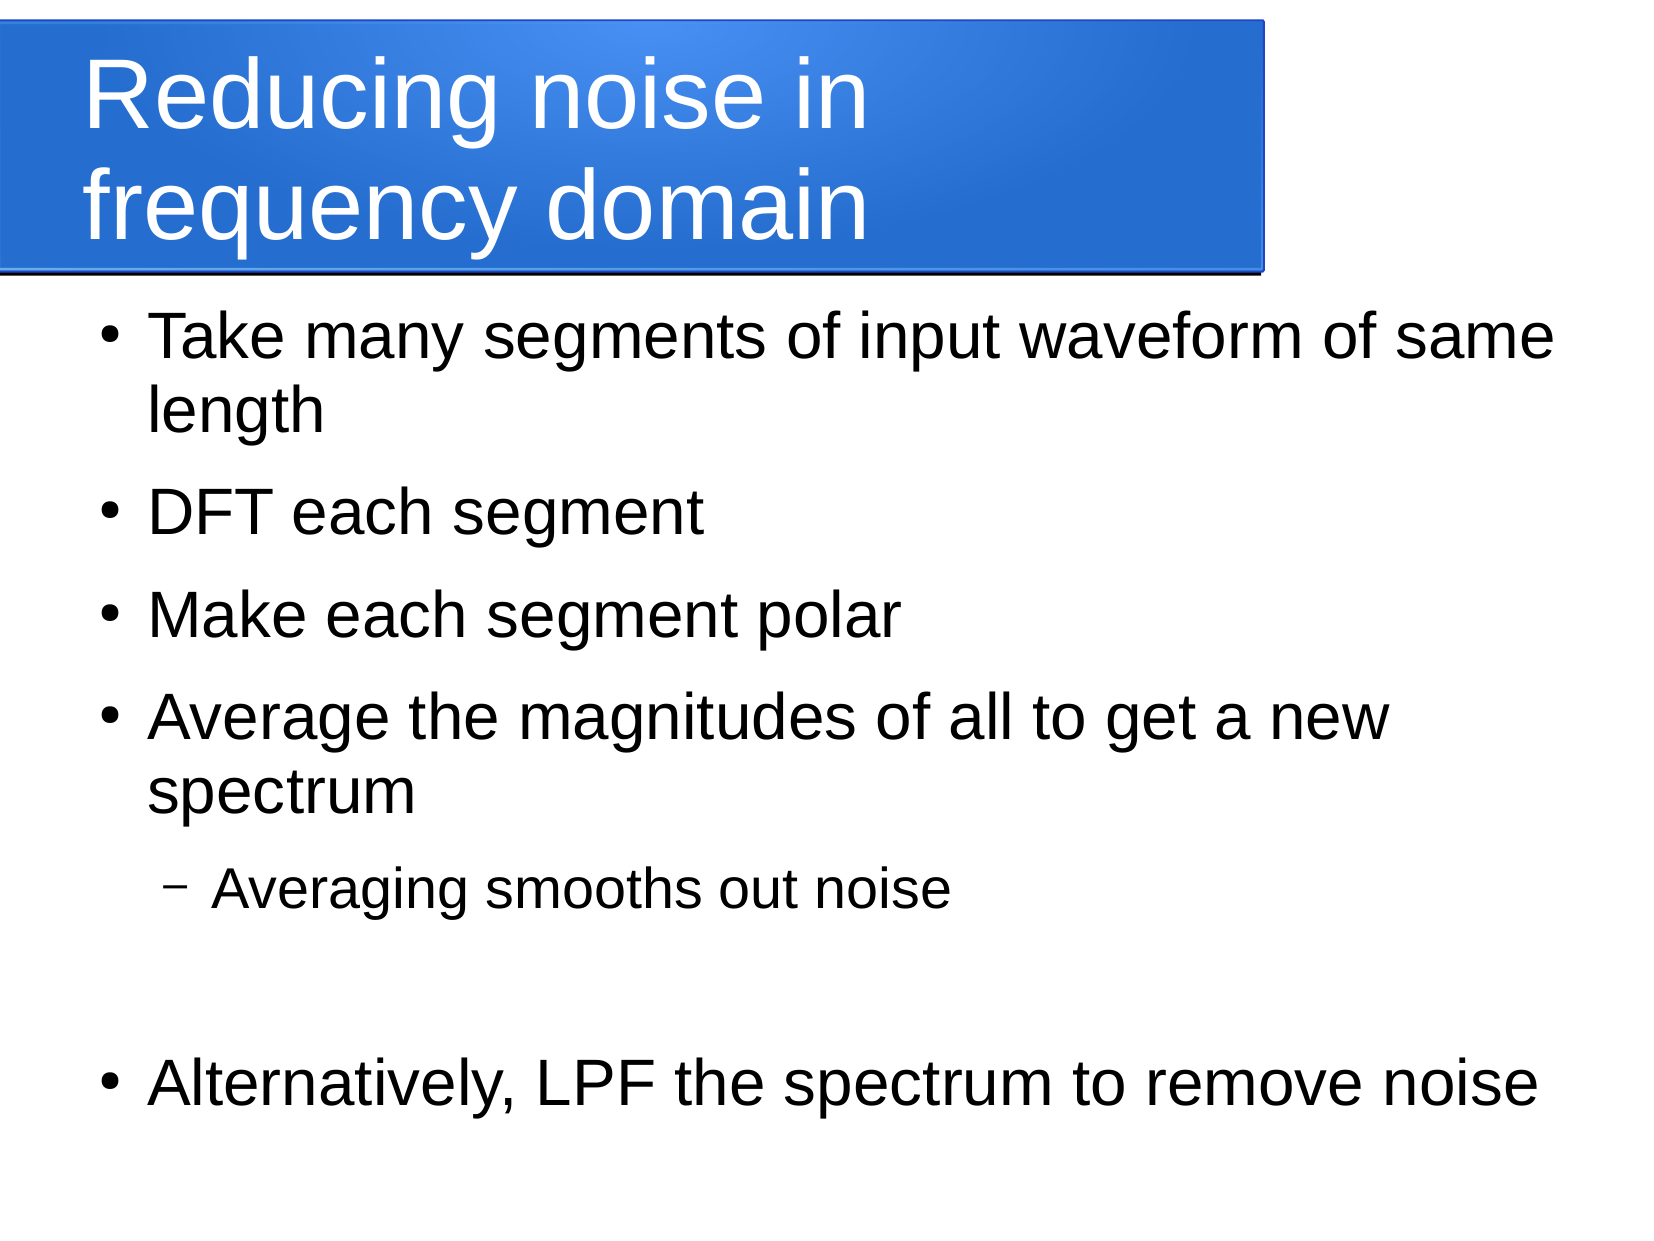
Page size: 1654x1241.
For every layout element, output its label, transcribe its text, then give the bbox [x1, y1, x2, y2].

title Reducing noise in frequency domain [82, 38, 1235, 261]
list Take many segments of input waveform of same length DFT each segment Make each segment polar Average the magnitudes of all to get a new spectrum Averaging smooths out noise Alternatively, LPF the spectrum to remove noise [82, 299, 1571, 1171]
